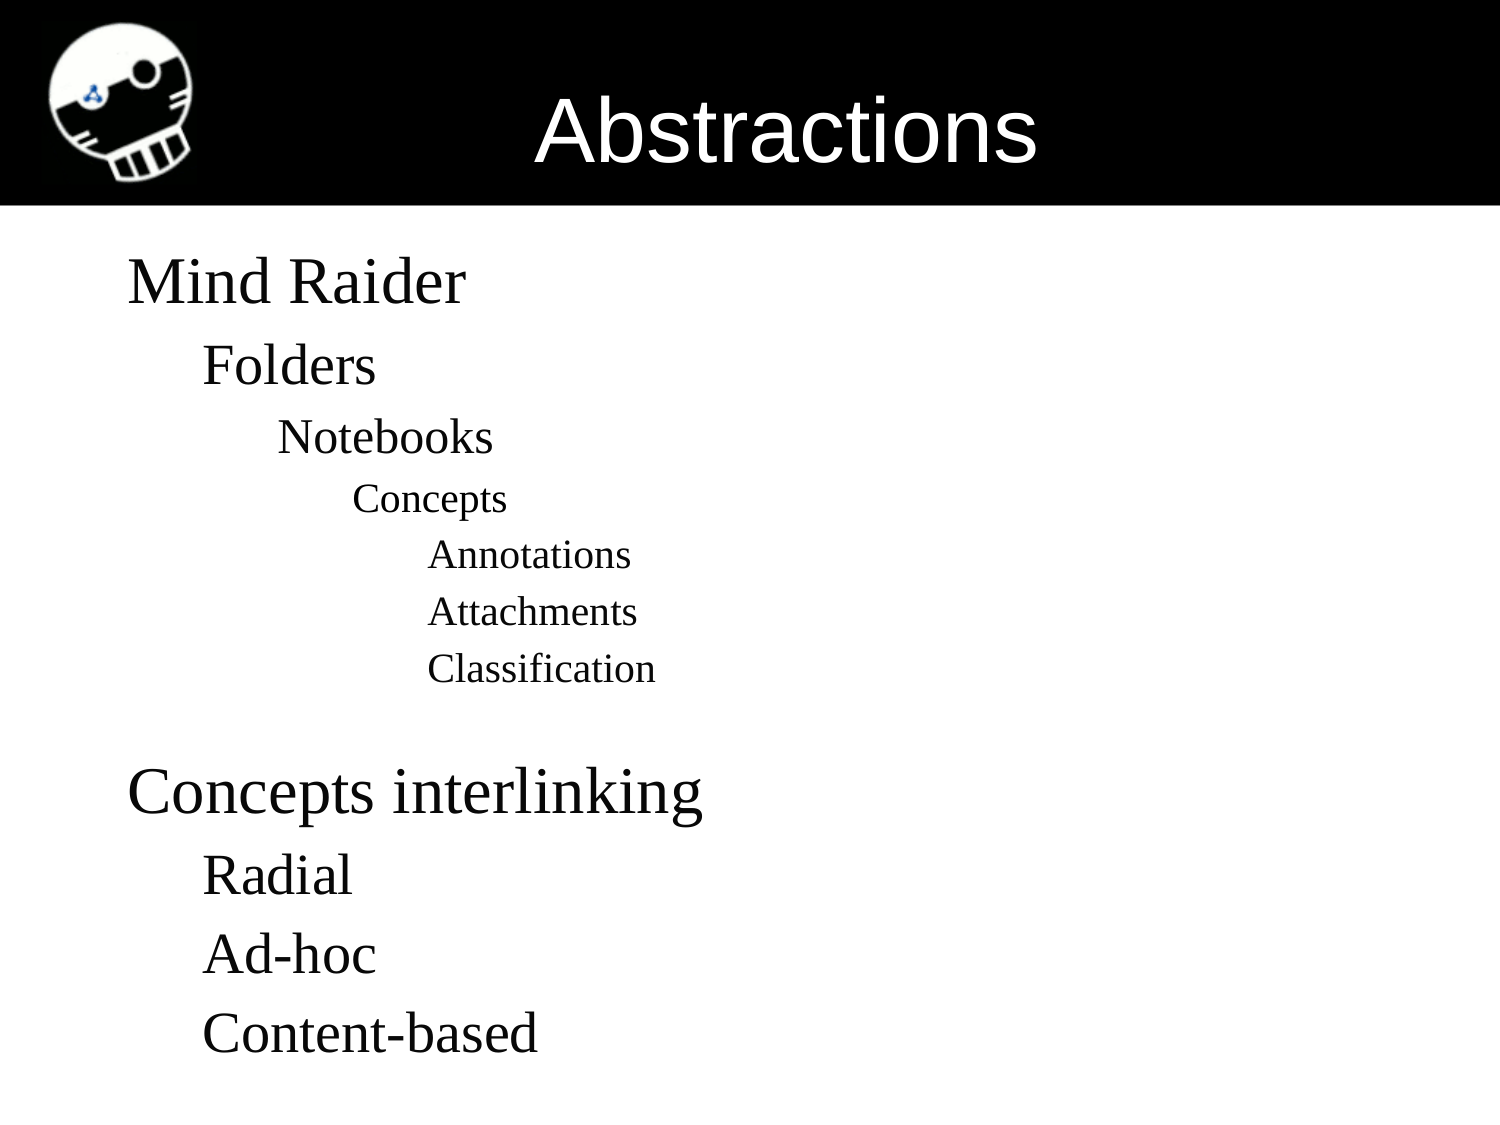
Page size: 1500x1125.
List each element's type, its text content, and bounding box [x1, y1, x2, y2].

picture [0, 0, 1500, 1125]
list Mind Raider Folders Notebooks Concepts Annotations Attachments Classification Concepts interlinking Radial Ad-hoc Content-based [112, 236, 1388, 1121]
title Abstractions [150, 37, 1426, 225]
